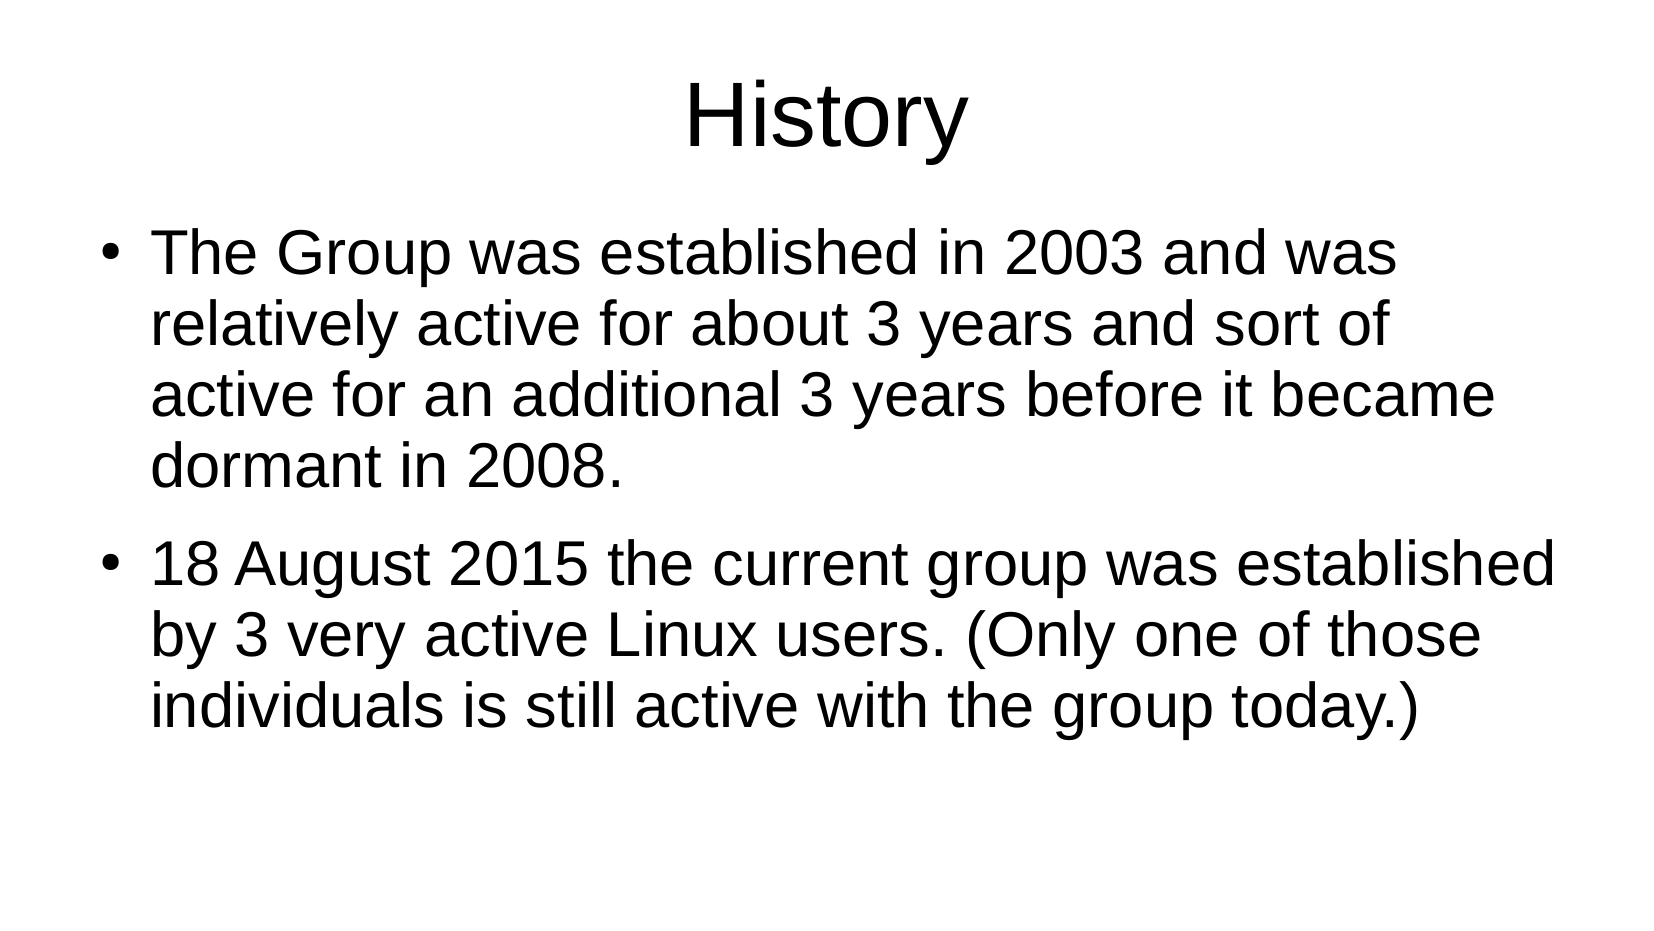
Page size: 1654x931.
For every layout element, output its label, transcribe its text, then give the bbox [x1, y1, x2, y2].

title History [82, 37, 1571, 193]
list The Group was established in 2003 and was relatively active for about 3 years and sort of active for an additional 3 years before it became dormant in 2008. 18 August 2015 the current group was established by 3 very active Linux users. (Only one of those individuals is still active with the group today.) [82, 217, 1571, 758]
